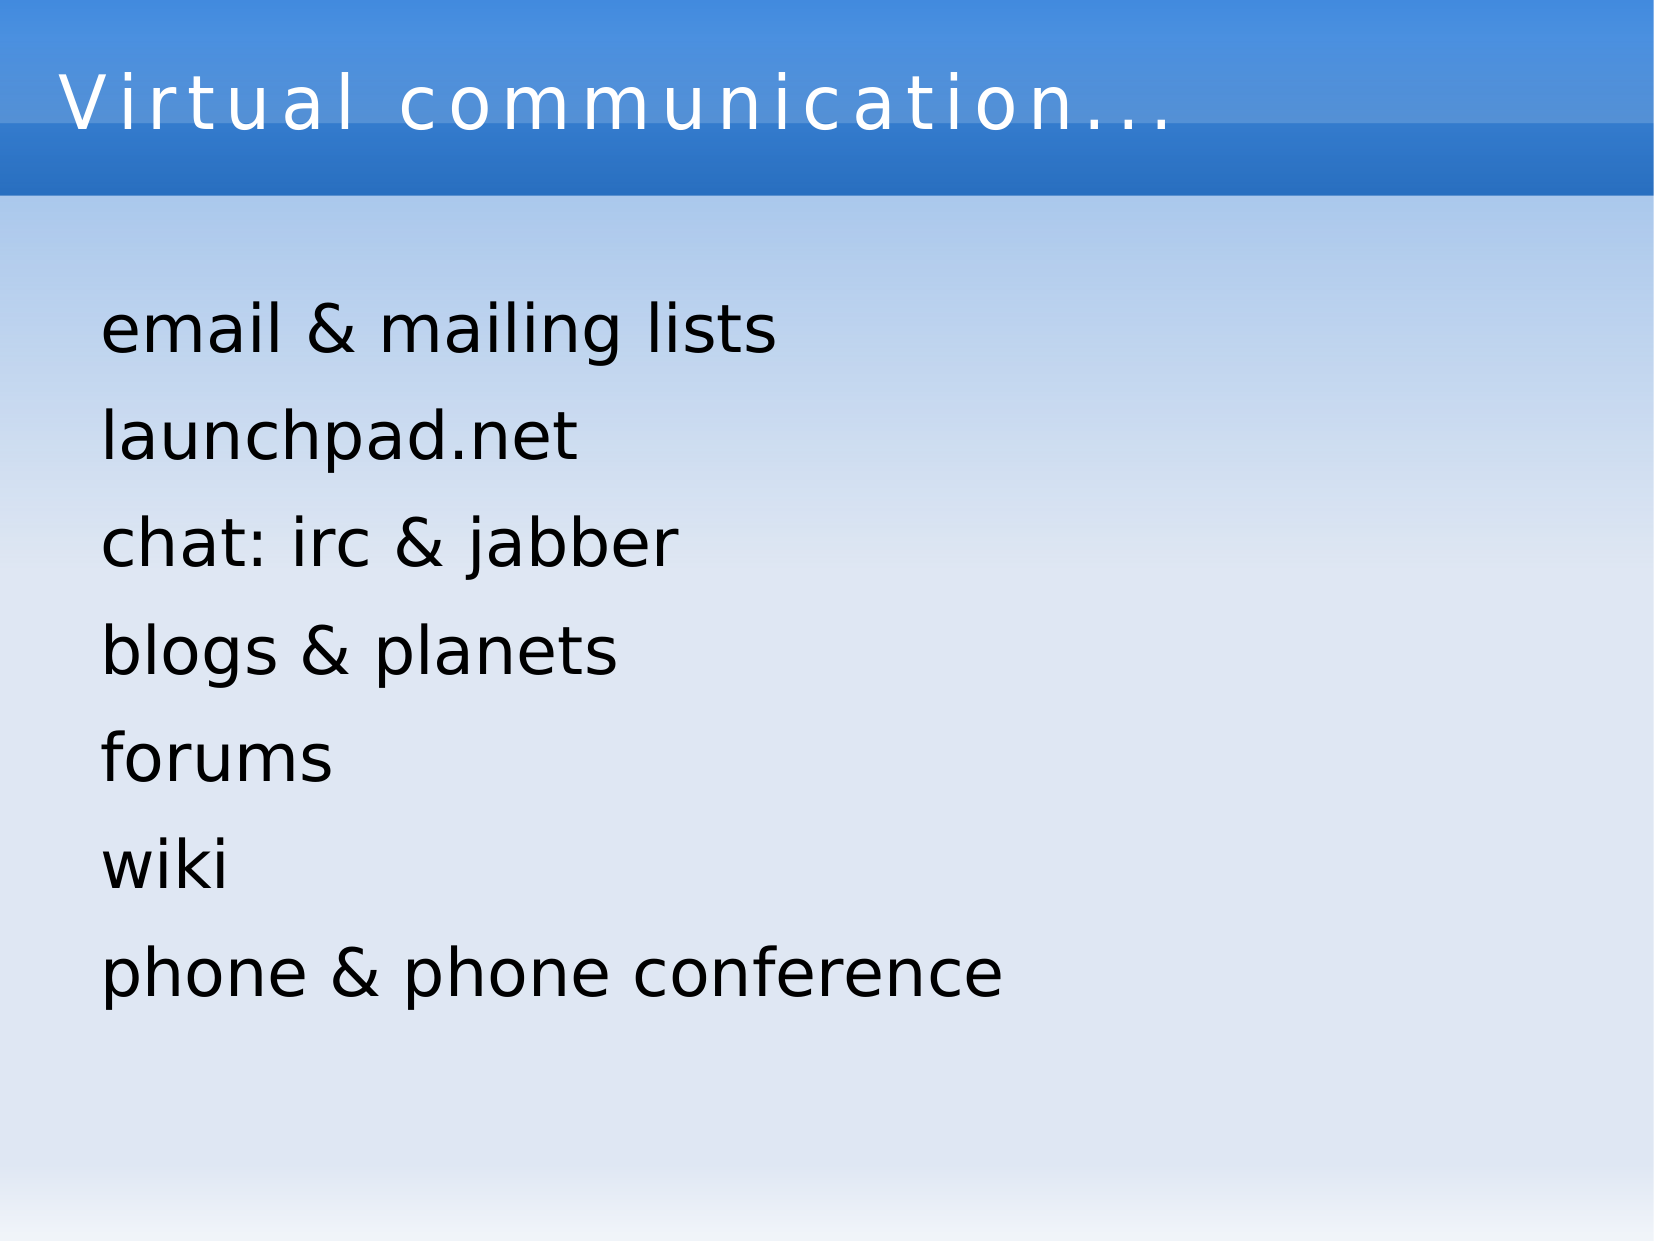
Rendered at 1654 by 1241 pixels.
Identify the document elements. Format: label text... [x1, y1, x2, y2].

picture [0, 0, 1654, 1241]
title Virtual communication... [59, 29, 1477, 178]
list email & mailing lists launchpad.net chat: irc & jabber blogs & planets forums wiki phone & phone conference [82, 290, 1571, 1109]
